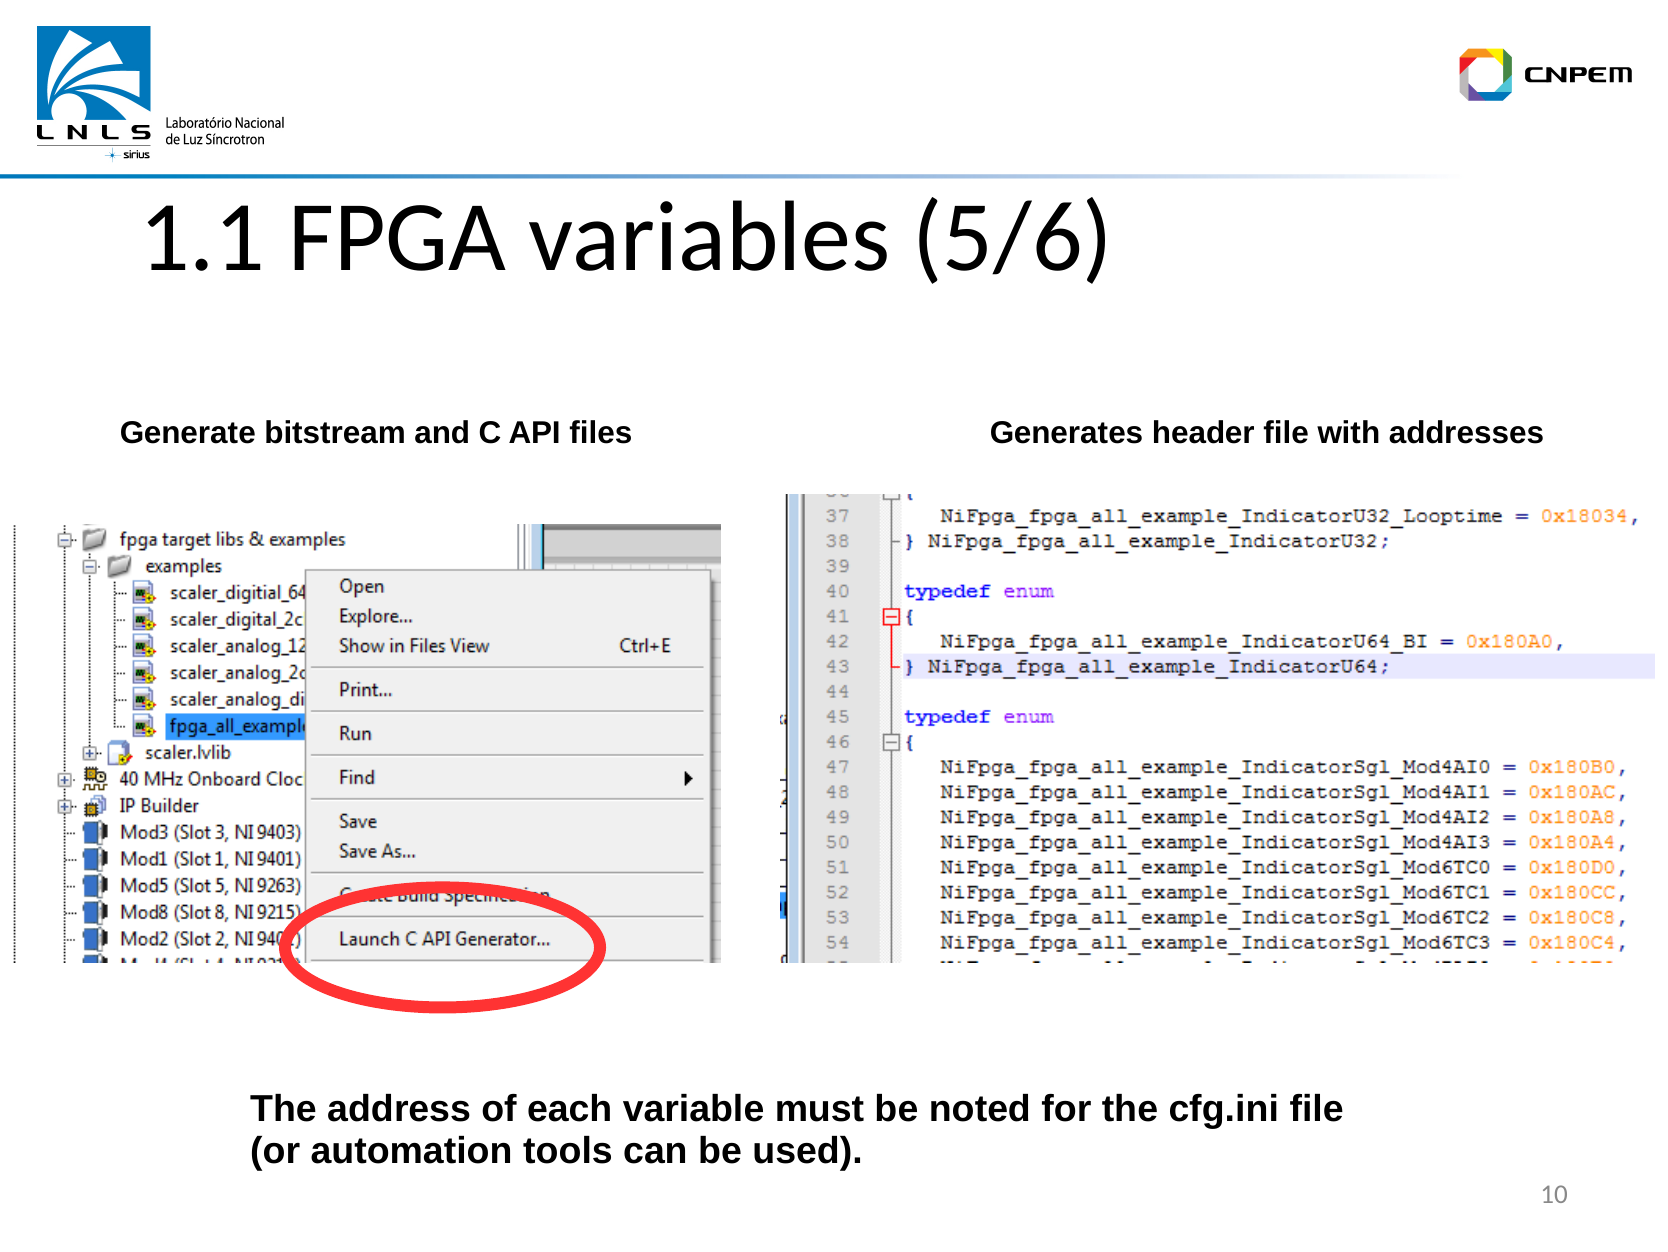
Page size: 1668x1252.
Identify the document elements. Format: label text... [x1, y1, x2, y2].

picture [0, 0, 1668, 1251]
text_box 1.1 FPGA variables (5/6) [139, 145, 1580, 346]
text_box Generate bitstream and C API files [105, 405, 648, 481]
text_box The address of each variable must be noted for the cfg.ini file (or automation tools can be used). [235, 1080, 1391, 1179]
text_box Generates header file with addresses [975, 404, 1560, 481]
